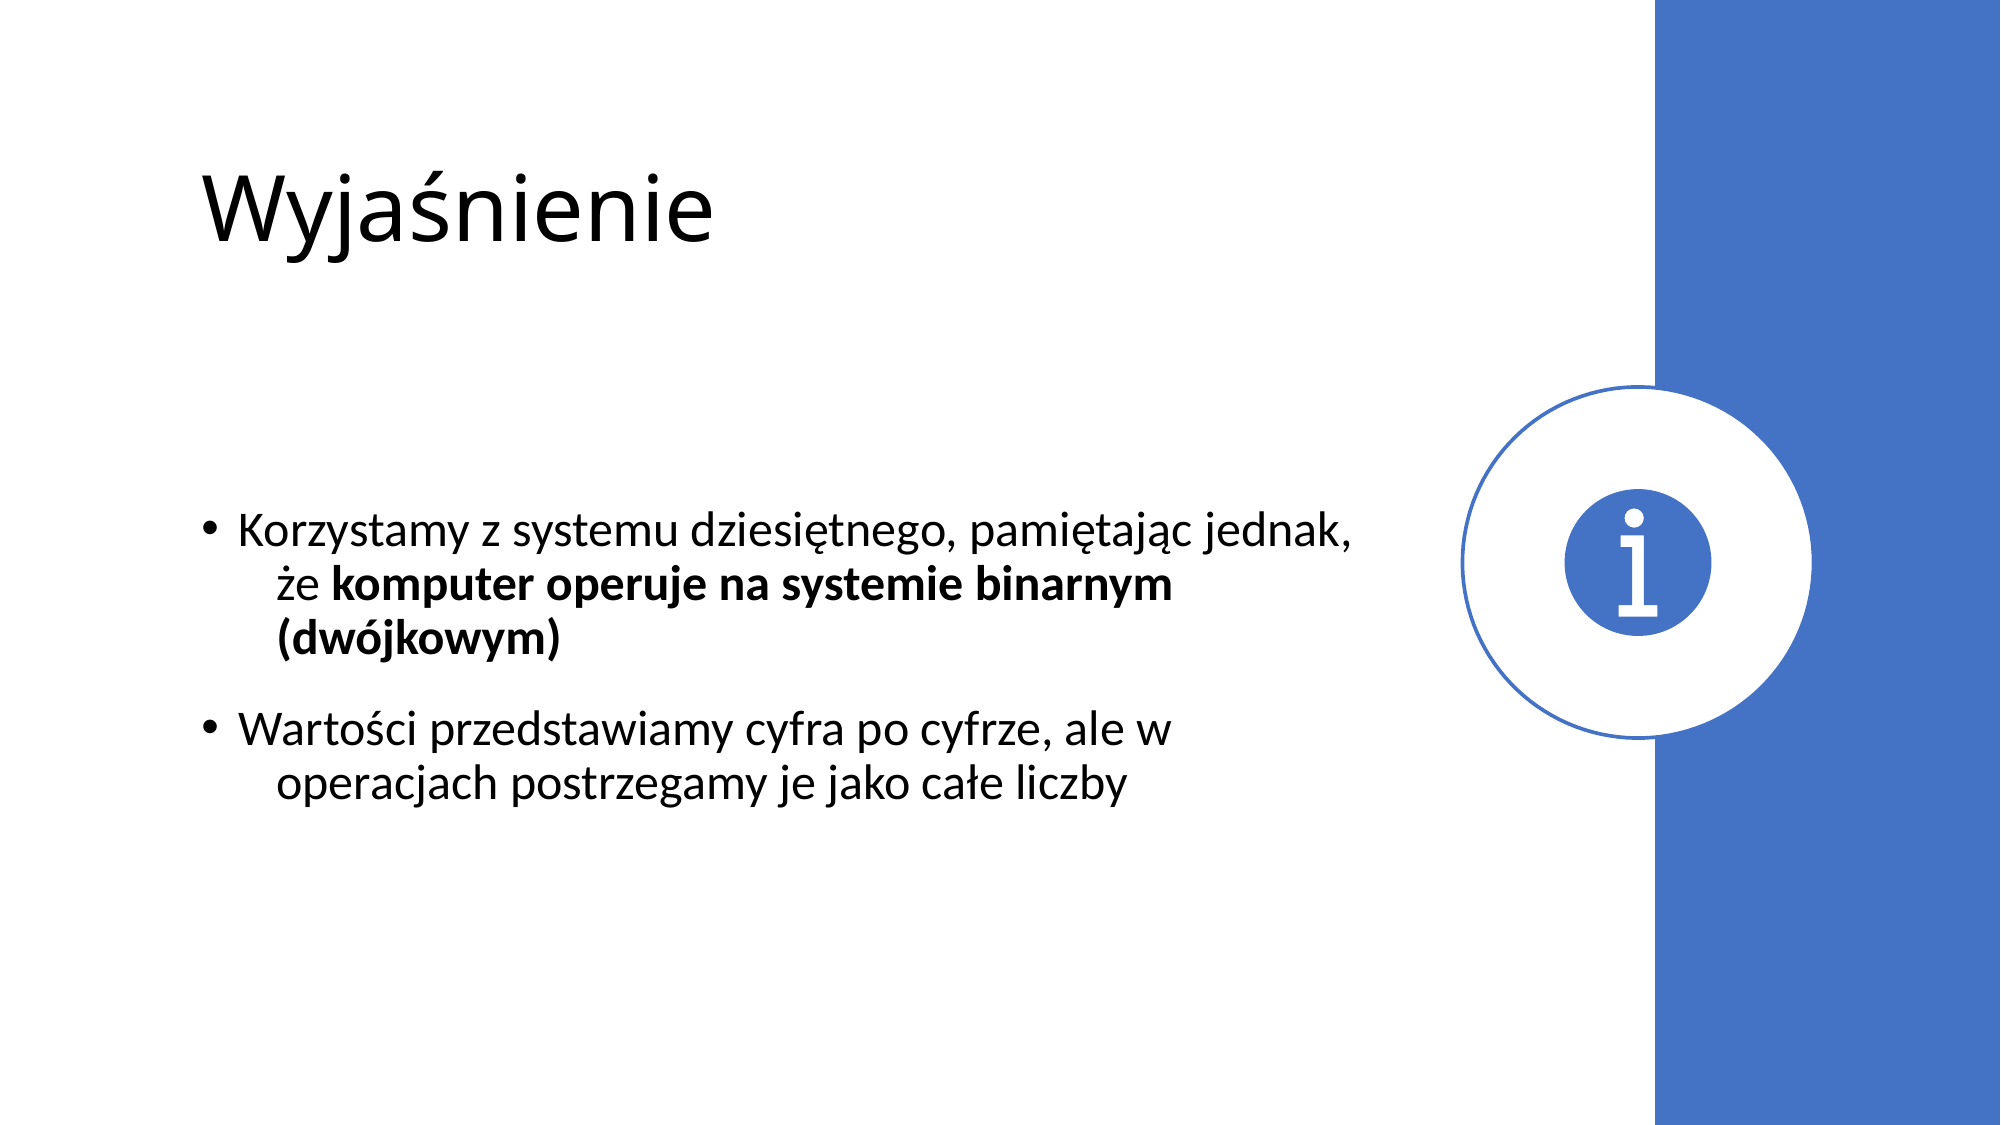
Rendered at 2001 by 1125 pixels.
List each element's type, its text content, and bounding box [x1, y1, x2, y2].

title Wyjaśnienie [186, 102, 1413, 321]
list Korzystamy z systemu dziesiętnego, pamiętając jednak, że komputer operuje na systemie binarnym (dwójkowym) Wartości przedstawiamy cyfra po cyfrze, ale w operacjach postrzegamy je jako całe liczby [186, 373, 1381, 940]
picture [1544, 468, 1732, 657]
text_box [1462, 0, 2000, 1125]
